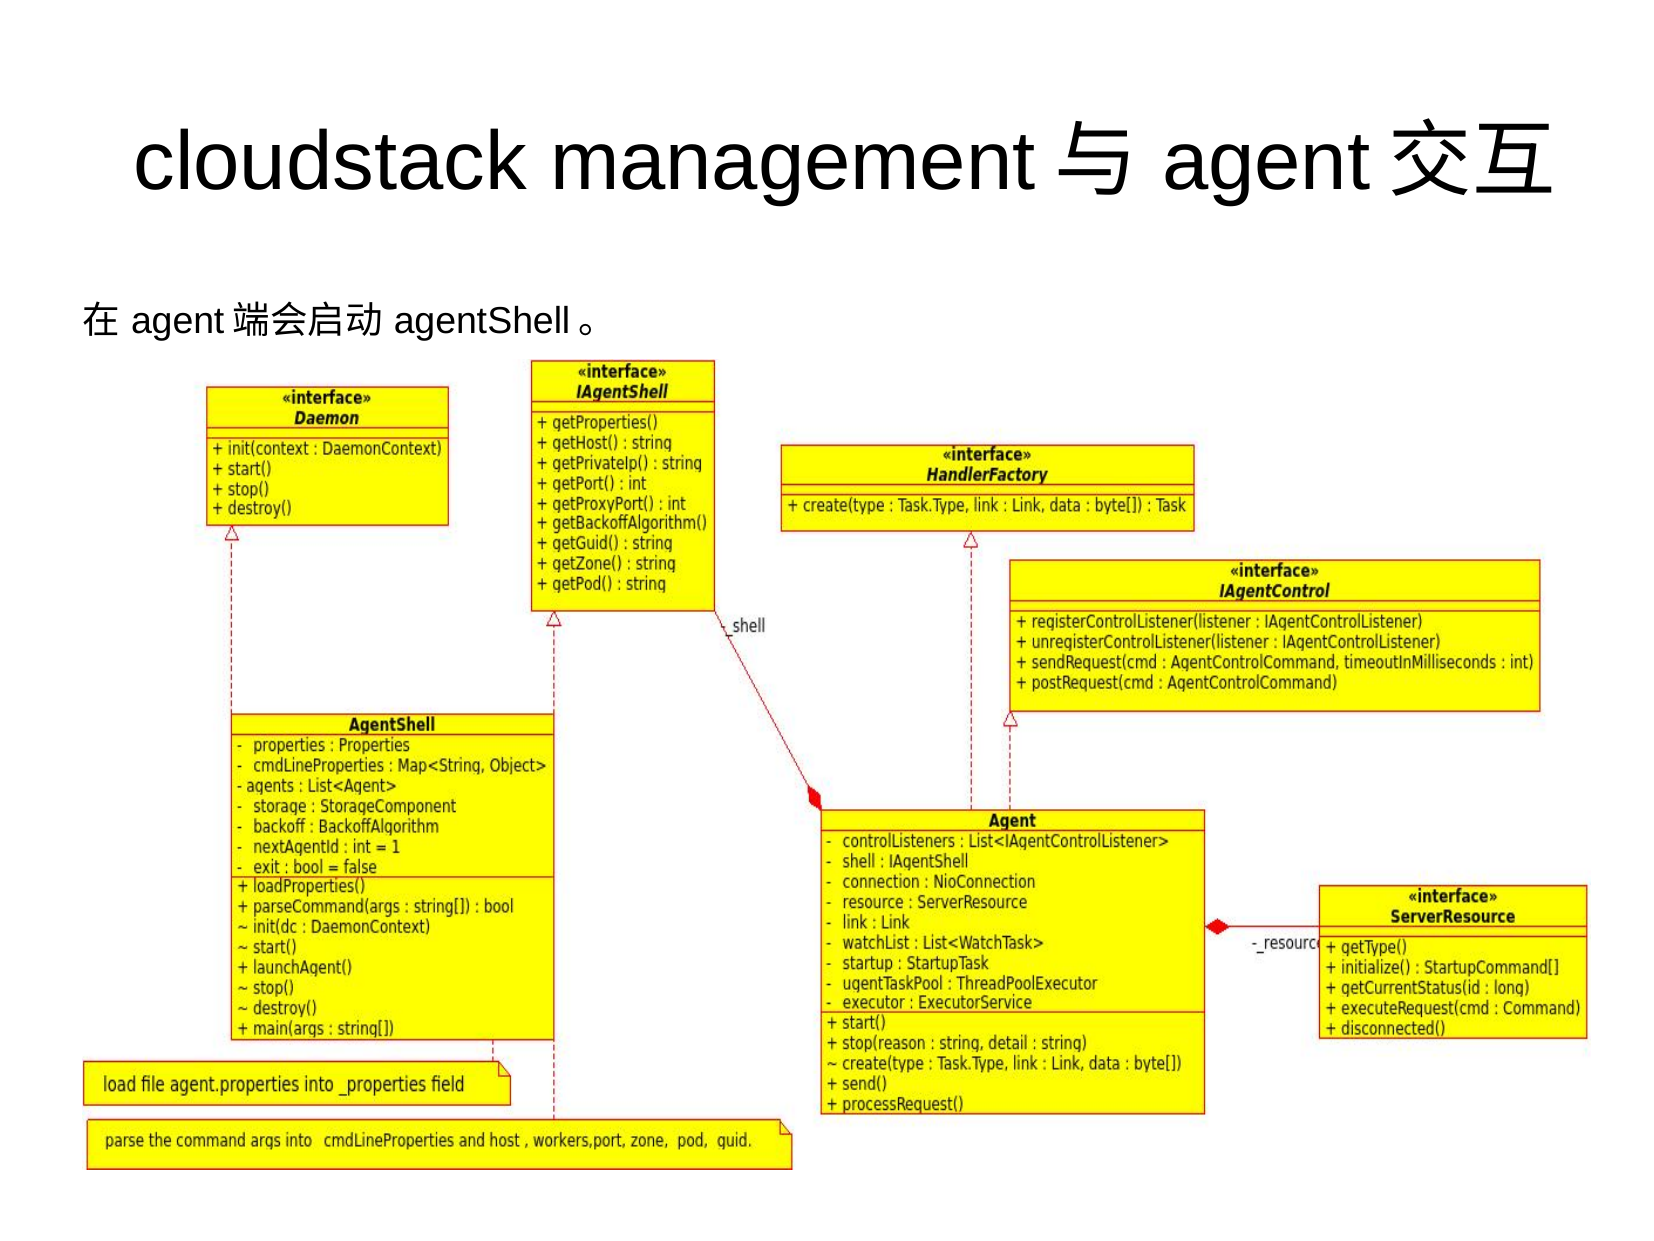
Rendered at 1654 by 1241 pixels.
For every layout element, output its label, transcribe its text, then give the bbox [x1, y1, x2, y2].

list 在agent端会启动agentShell。 [82, 290, 1571, 359]
picture [82, 359, 1591, 1171]
title cloudstack management与agent交互 [82, 49, 1571, 257]
